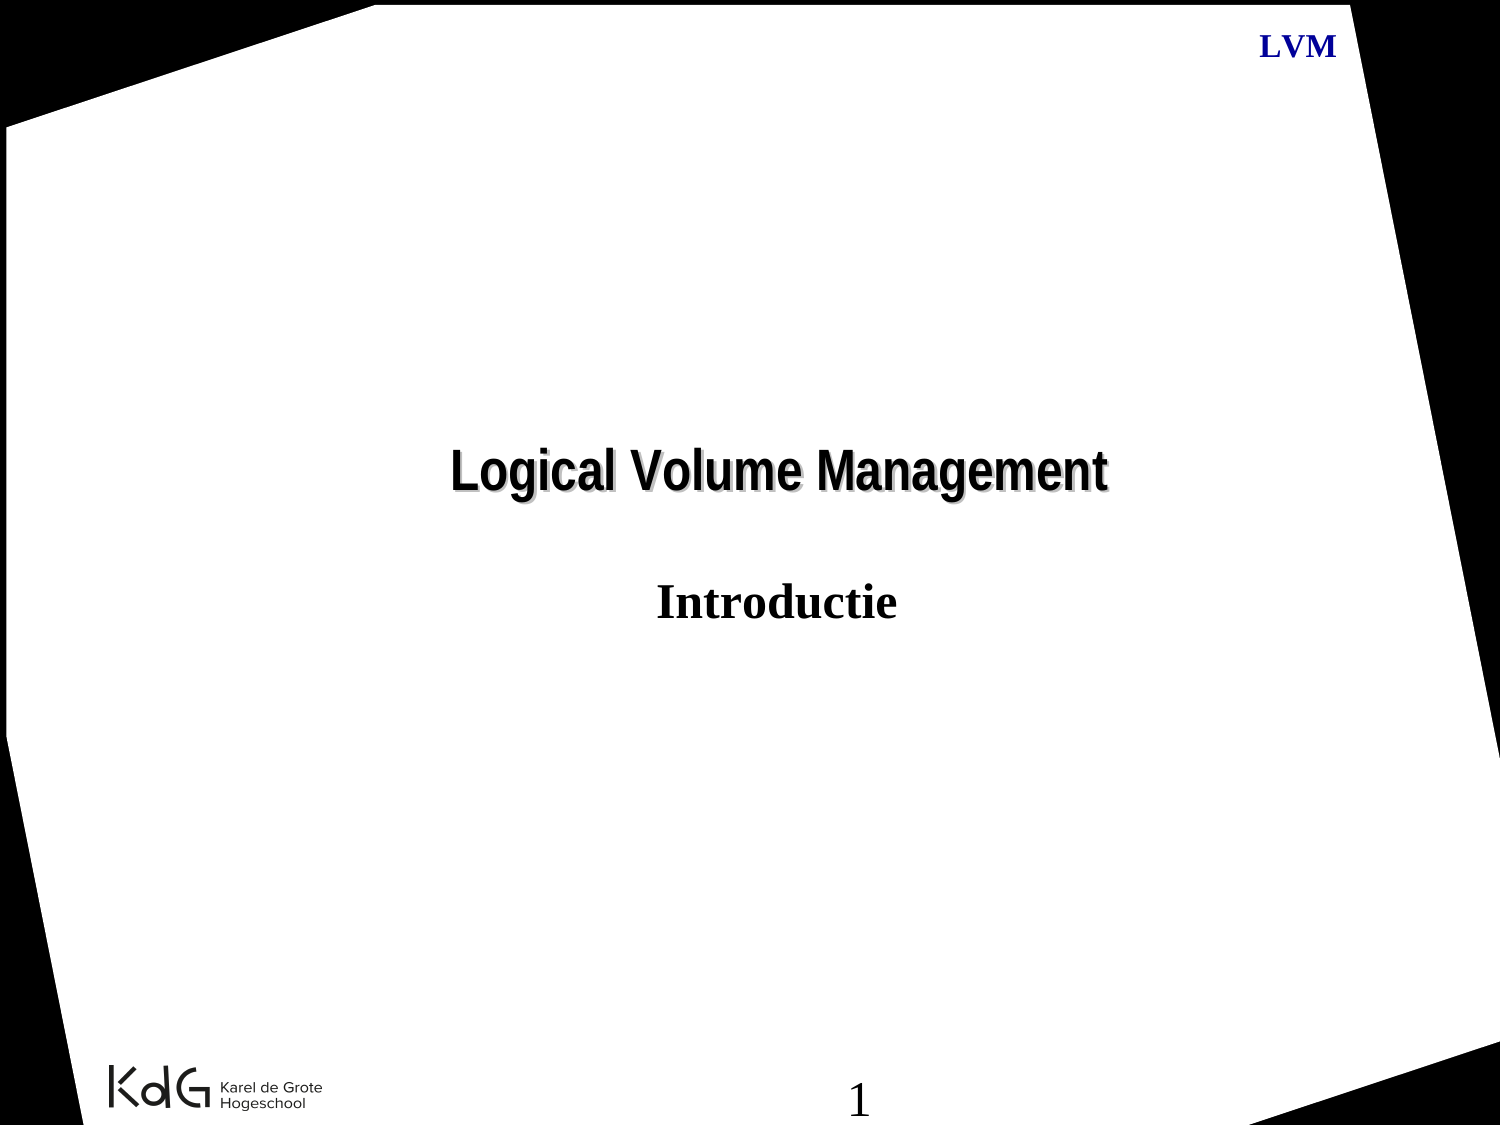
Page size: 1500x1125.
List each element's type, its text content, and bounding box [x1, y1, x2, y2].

subtitle Introductie [220, 566, 1334, 855]
picture [109, 1065, 322, 1111]
title Logical Volume Management [141, 377, 1417, 565]
